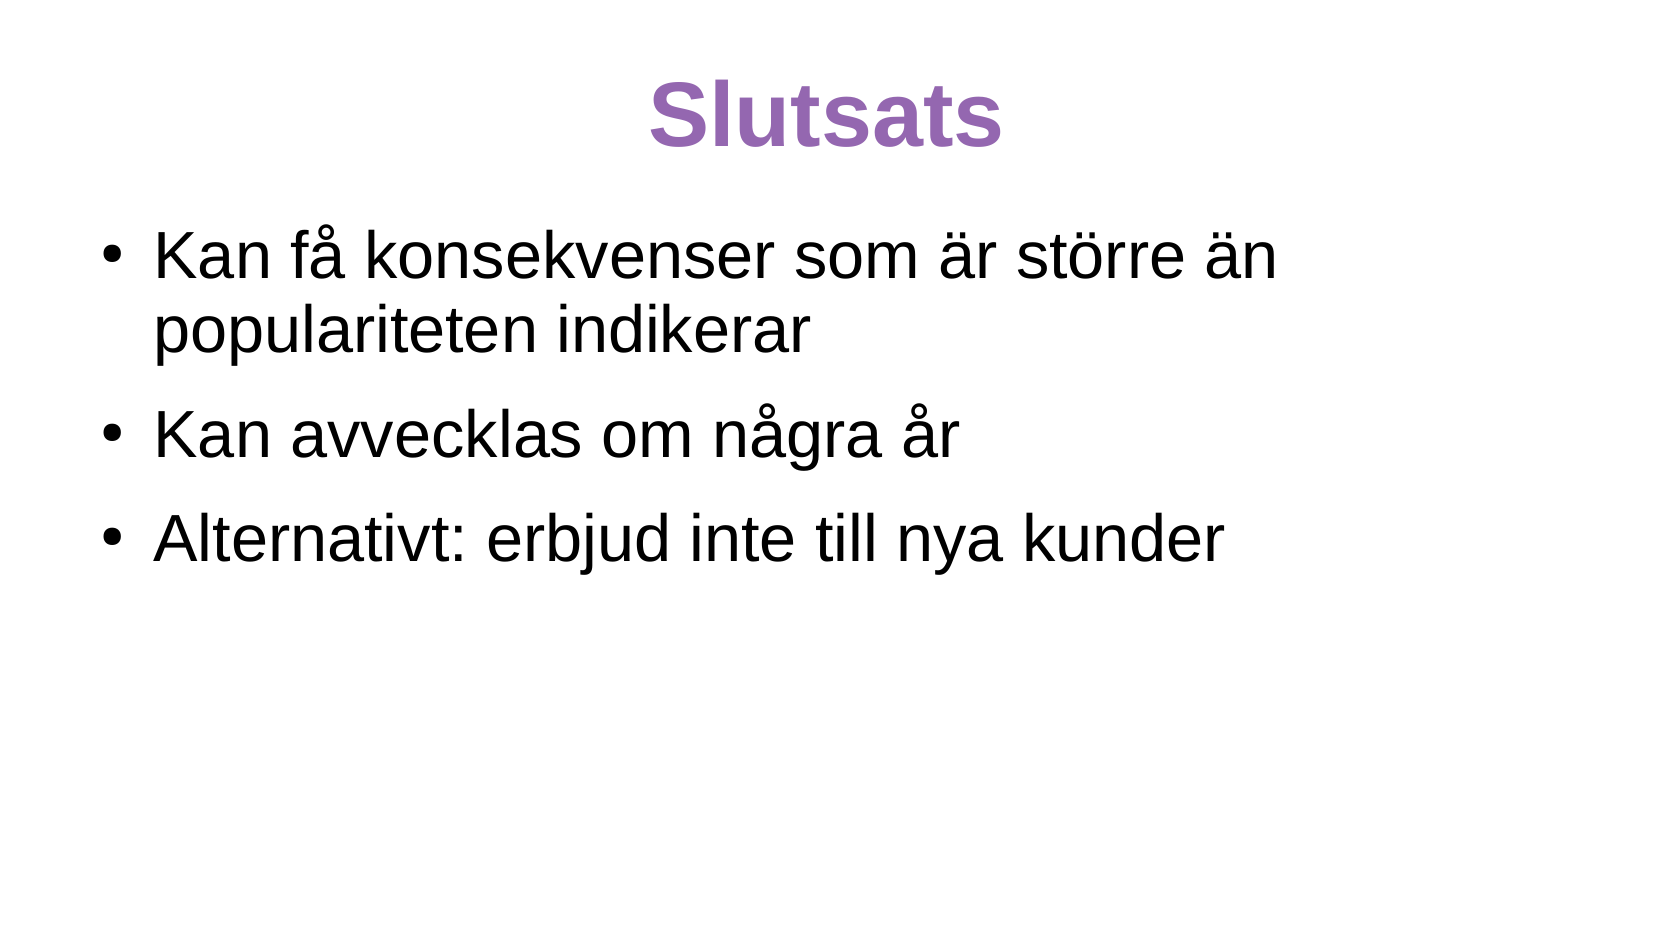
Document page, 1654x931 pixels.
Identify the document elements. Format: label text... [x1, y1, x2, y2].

title Slutsats [82, 37, 1571, 193]
list Kan få konsekvenser som är större än populariteten indikerar Kan avvecklas om några år Alternativt: erbjud inte till nya kunder [82, 217, 1571, 758]
